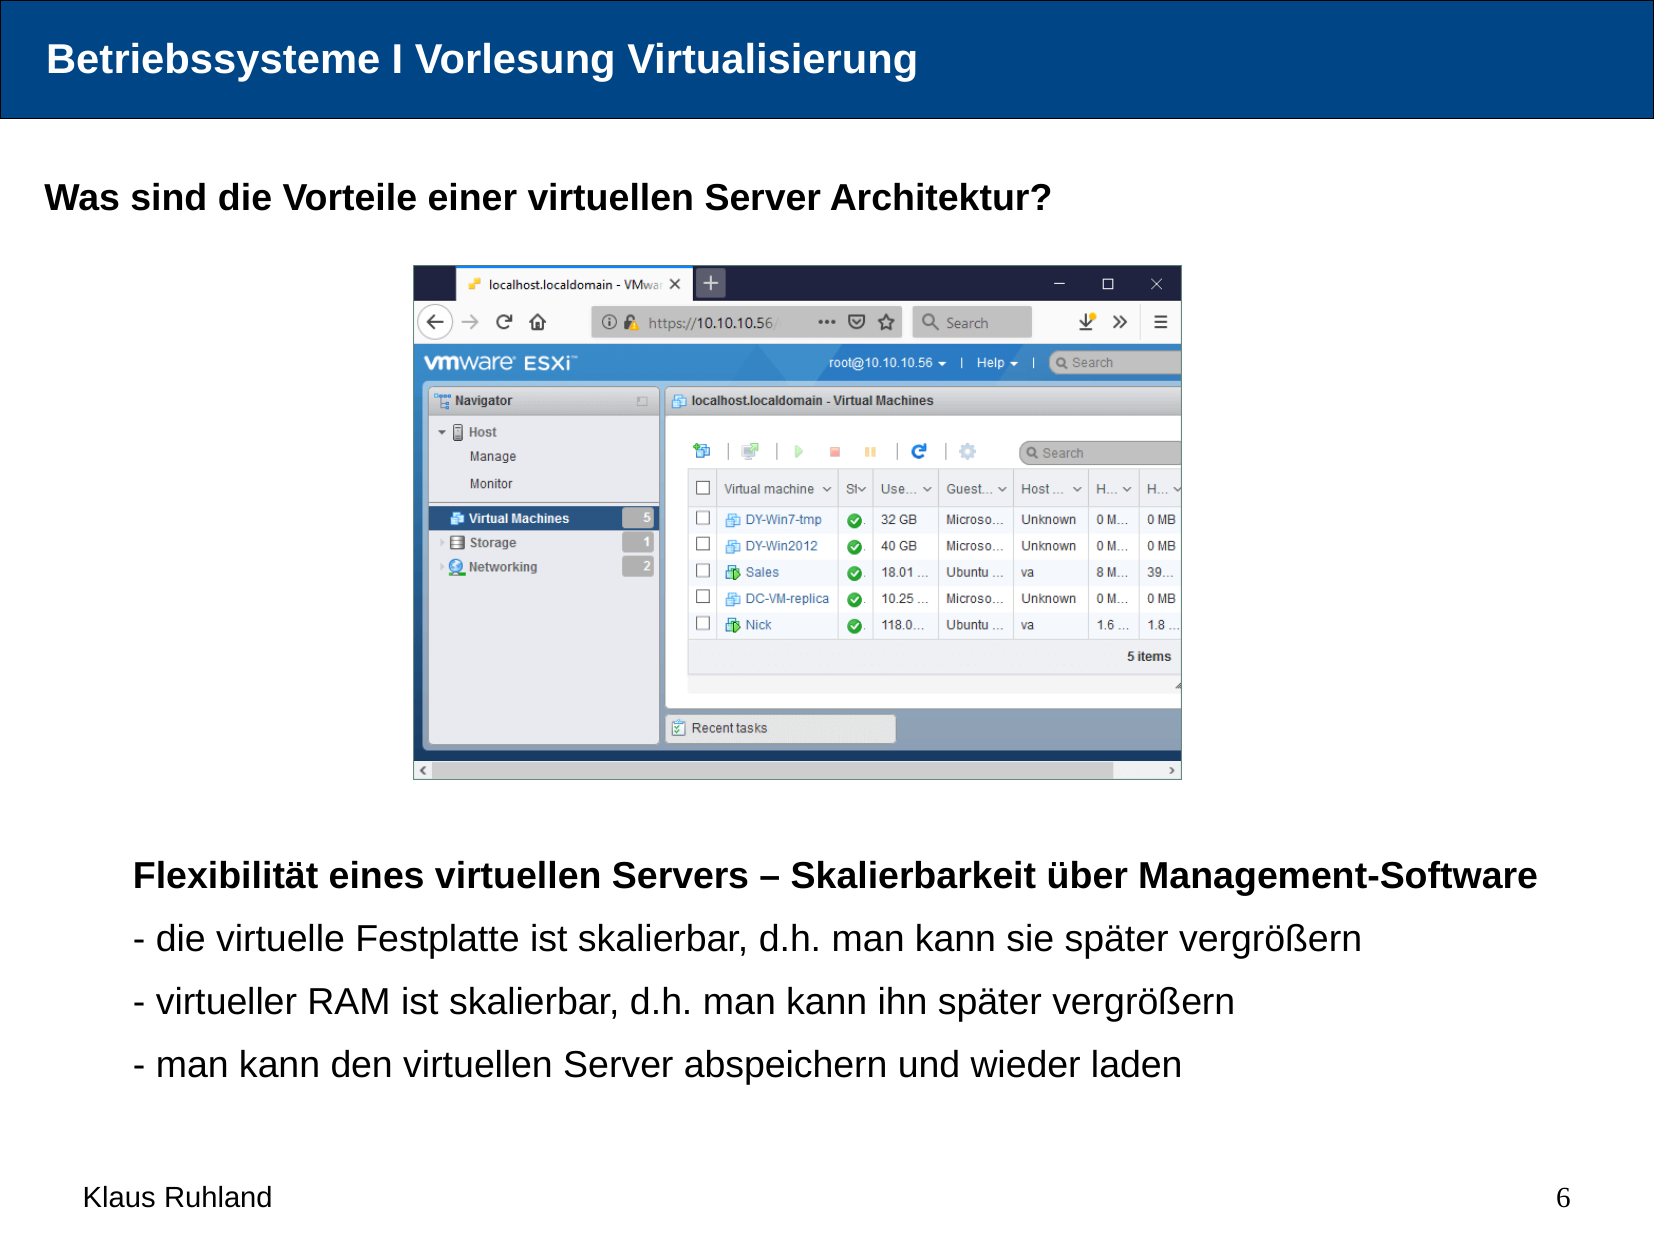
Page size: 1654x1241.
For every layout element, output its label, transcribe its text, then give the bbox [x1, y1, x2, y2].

text_box Flexibilität eines virtuellen Servers – Skalierbarkeit über Management-Software - die virtuelle Festplatte ist skalierbar, d.h. man kann sie später vergrößern - virtueller RAM ist skalierbar, d.h. man kann ihn später vergrößern - man kann den virtuellen Server abspeichern und wieder laden [118, 825, 1554, 1093]
picture [413, 265, 1182, 780]
text_box Was sind die Vorteile einer virtuellen Server Architektur? [29, 147, 1565, 414]
